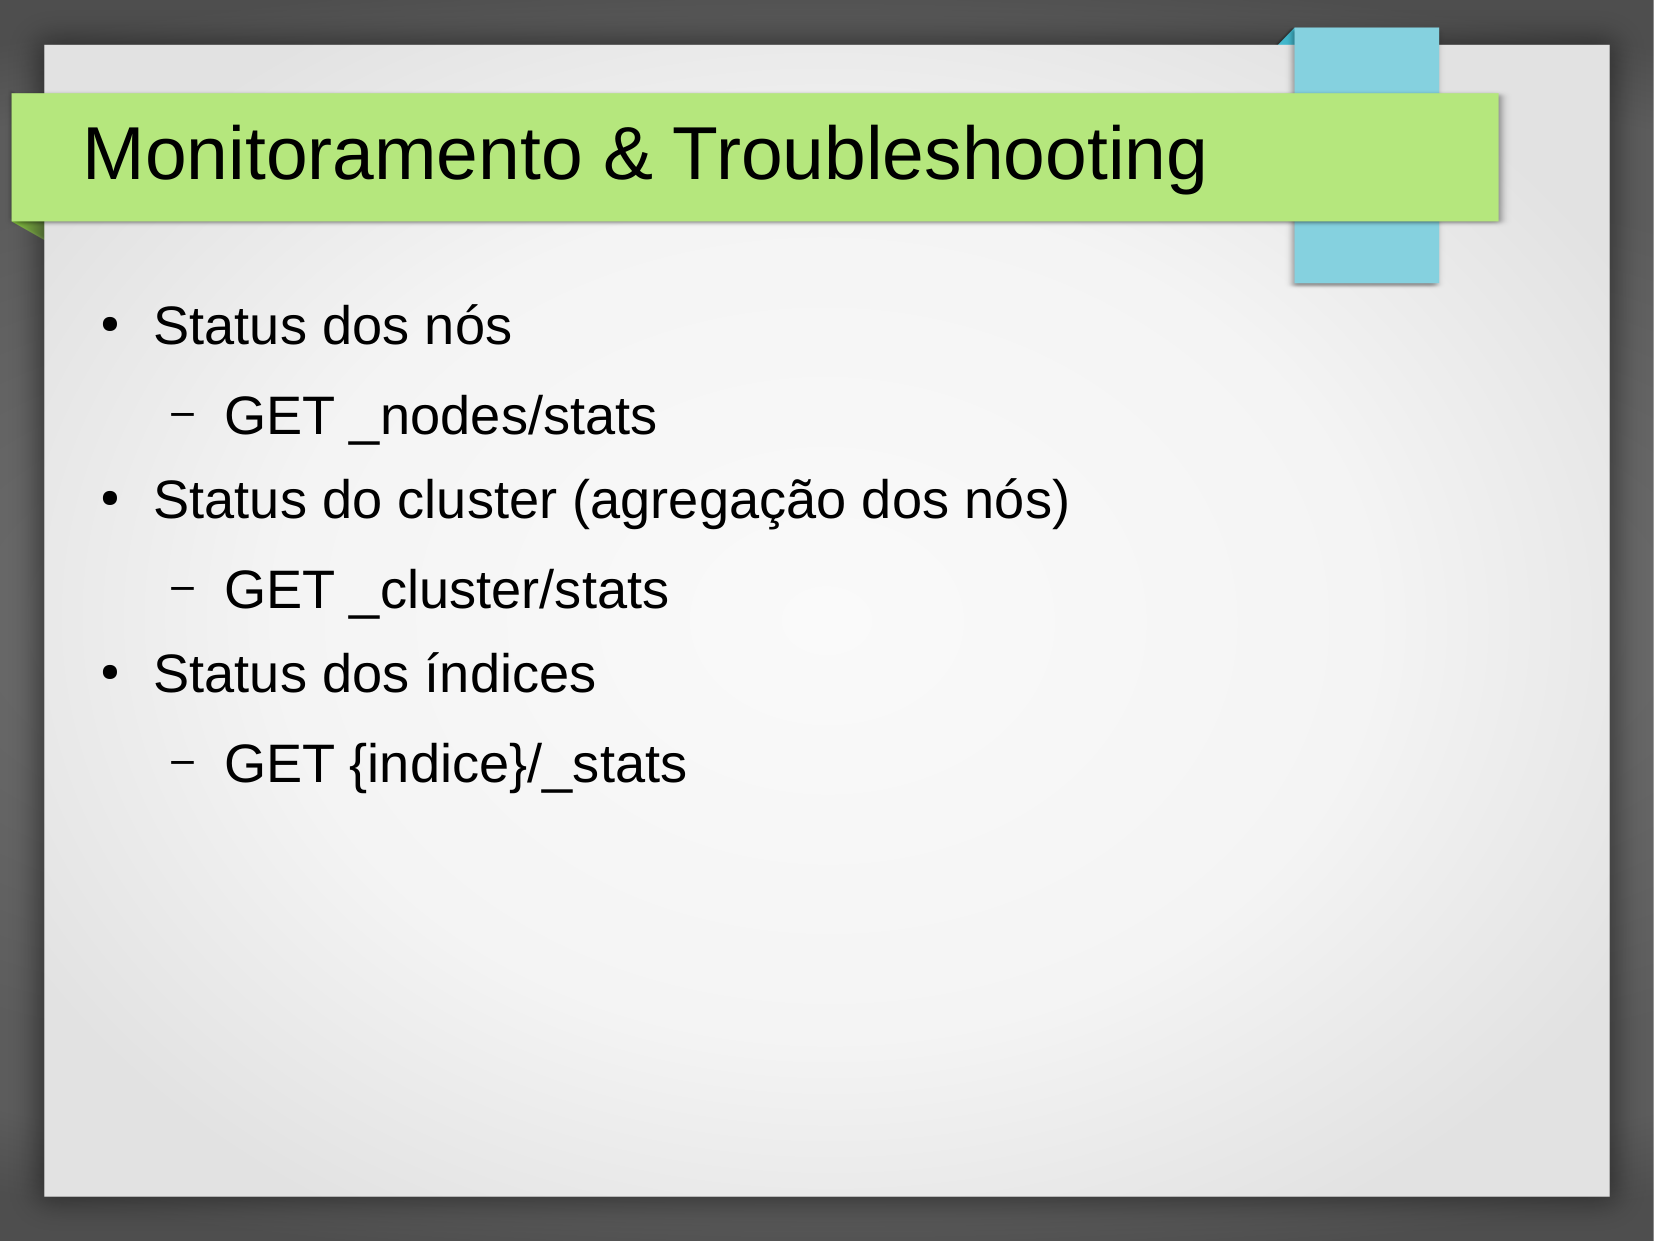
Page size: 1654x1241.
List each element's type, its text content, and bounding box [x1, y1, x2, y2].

picture [0, 0, 1654, 1241]
list Status dos nós GET _nodes/stats Status do cluster (agregação dos nós) GET _cluster/stats Status dos índices GET {indice}/_stats [82, 295, 1571, 1015]
title Monitoramento & Troubleshooting [82, 94, 1264, 213]
